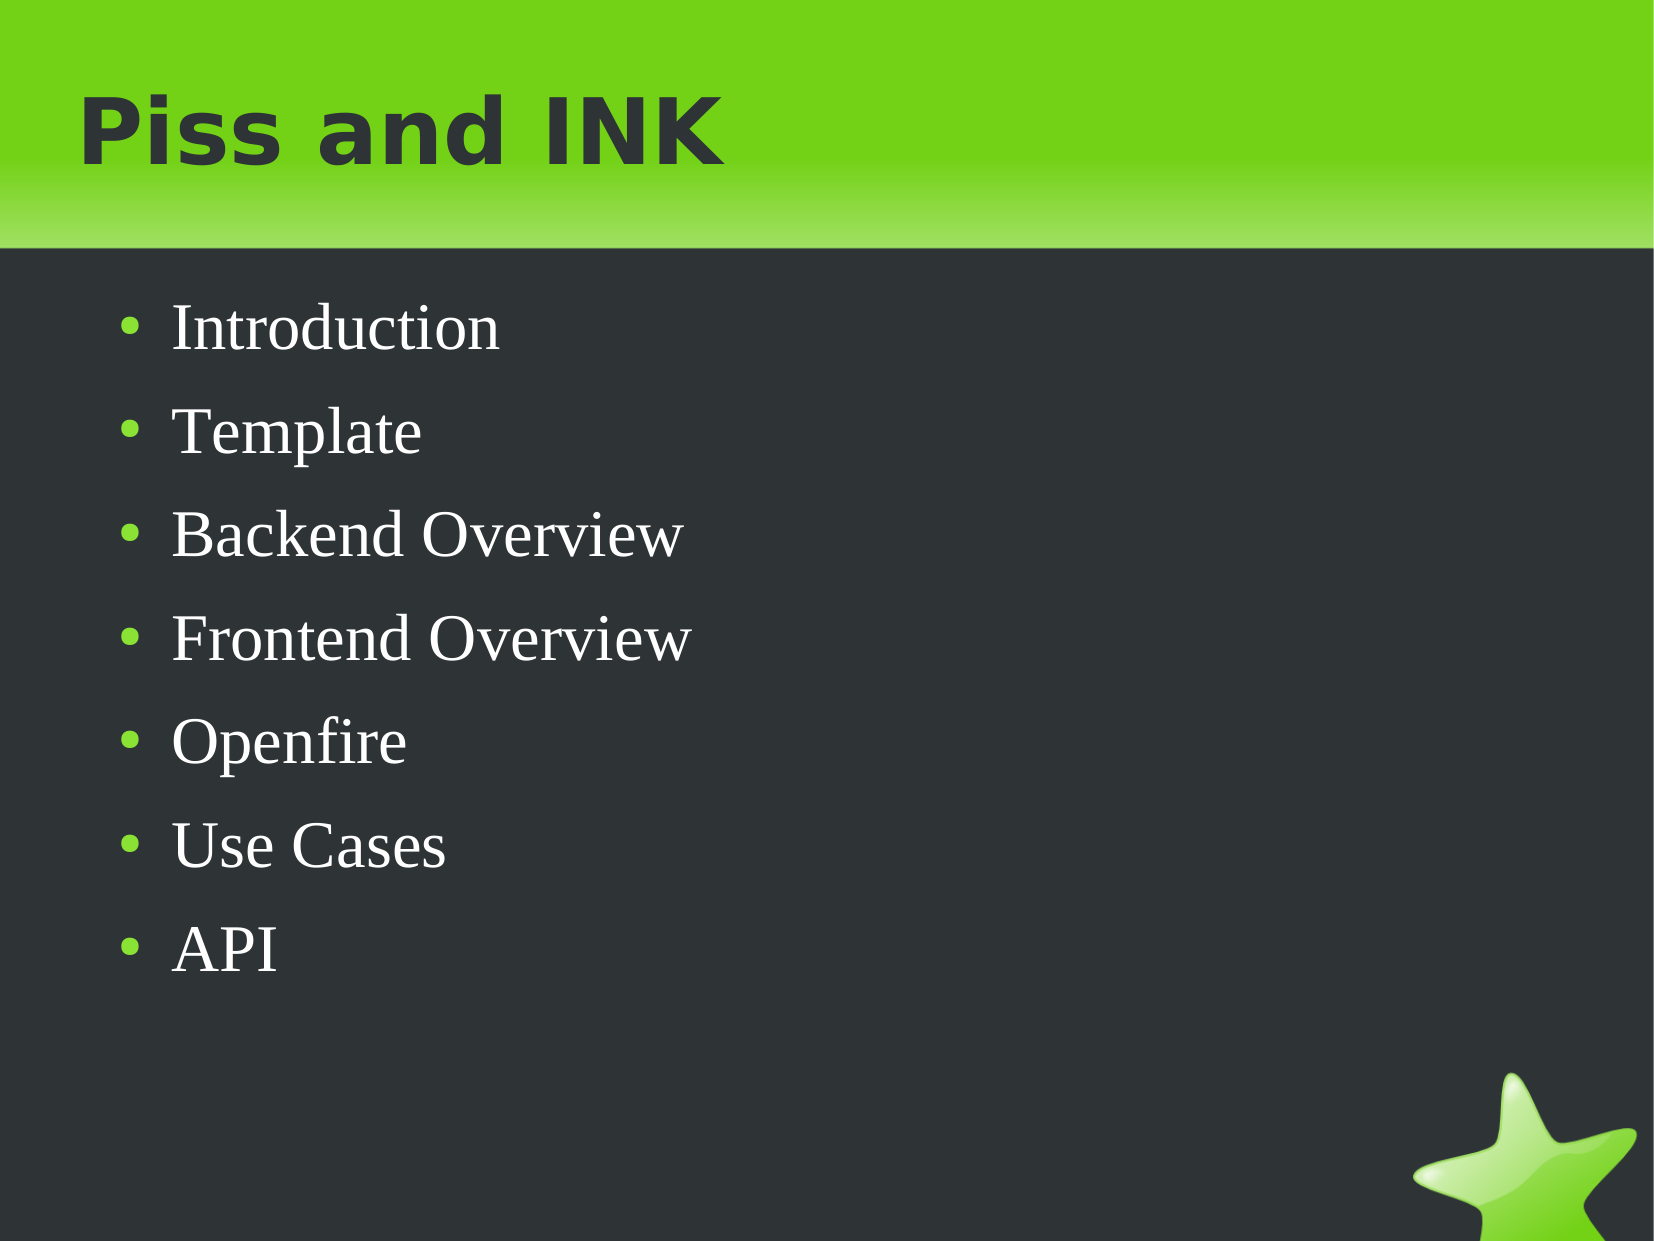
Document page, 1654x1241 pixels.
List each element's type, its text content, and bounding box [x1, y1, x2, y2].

title Piss and INK [76, 29, 1565, 237]
picture [0, 0, 1654, 1241]
list Introduction Template Backend Overview Frontend Overview Openfire Use Cases API [82, 290, 1571, 1094]
